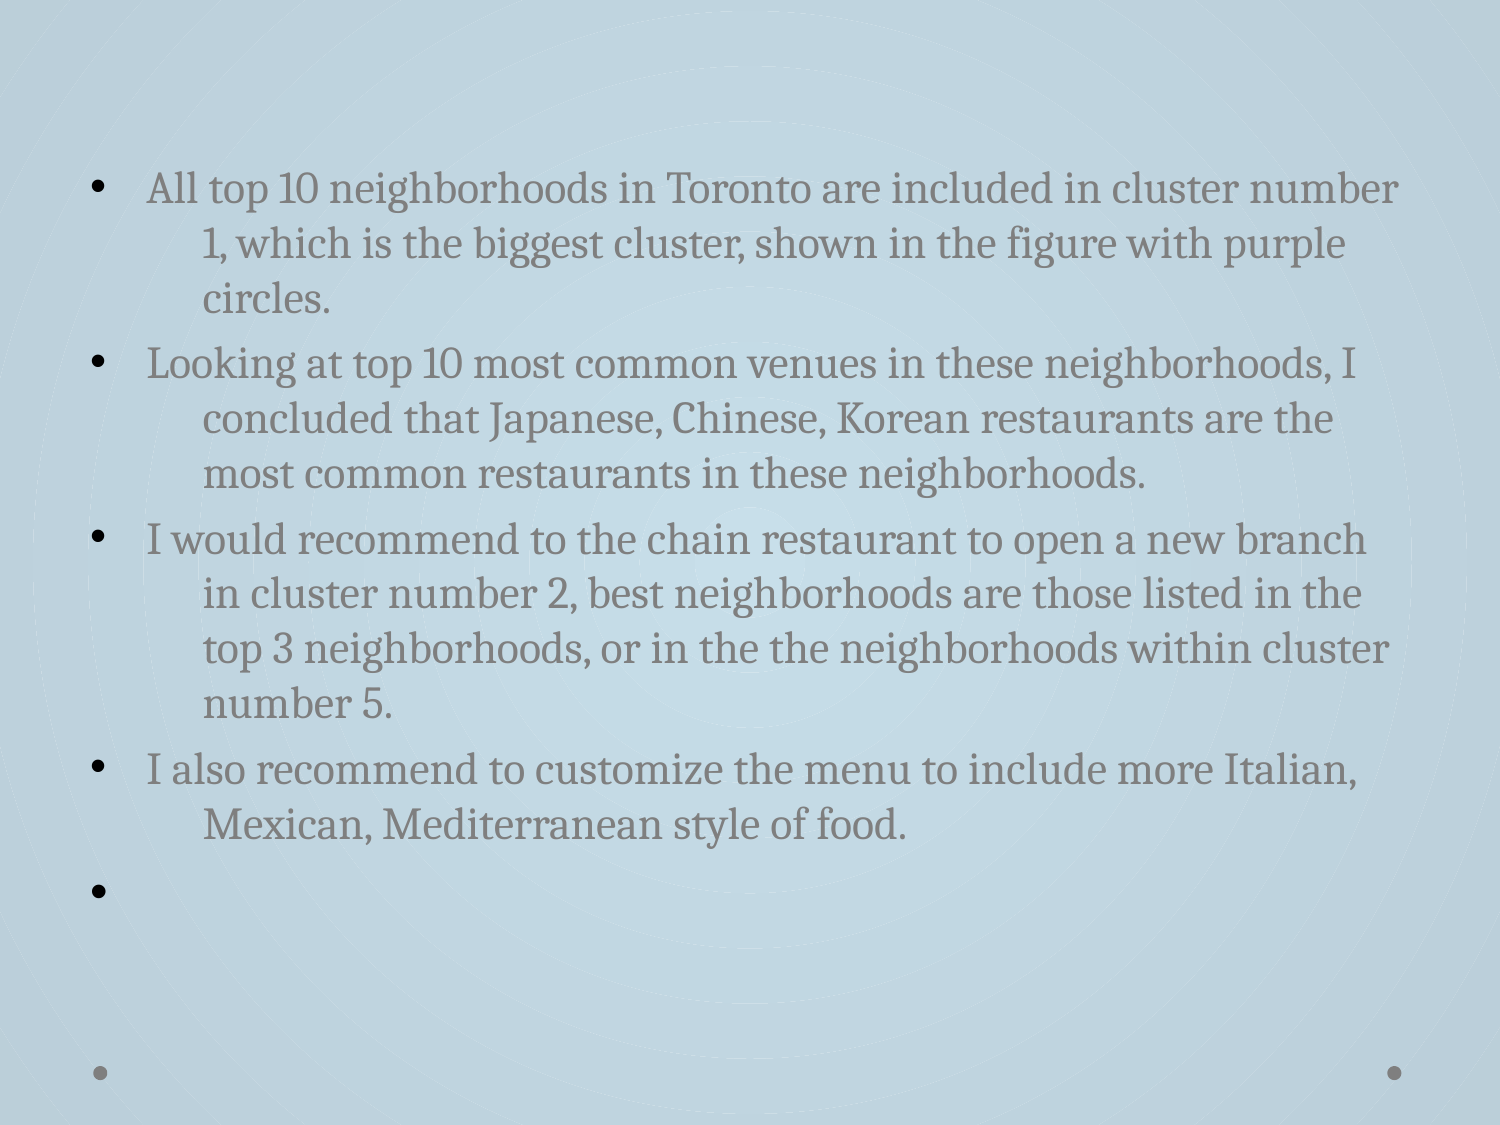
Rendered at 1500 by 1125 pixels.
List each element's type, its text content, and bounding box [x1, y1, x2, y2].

list All top 10 neighborhoods in Toronto are included in cluster number 1, which is the biggest cluster, shown in the figure with purple circles. Looking at top 10 most common venues in these neighborhoods, I concluded that Japanese, Chinese, Korean restaurants are the most common restaurants in these neighborhoods. I would recommend to the chain restaurant to open a new branch in cluster number 2, best neighborhoods are those listed in the top 3 neighborhoods, or in the the neighborhoods within cluster number 5. I also recommend to customize the menu to include more Italian, Mexican, Mediterranean style of food. [75, 150, 1426, 893]
